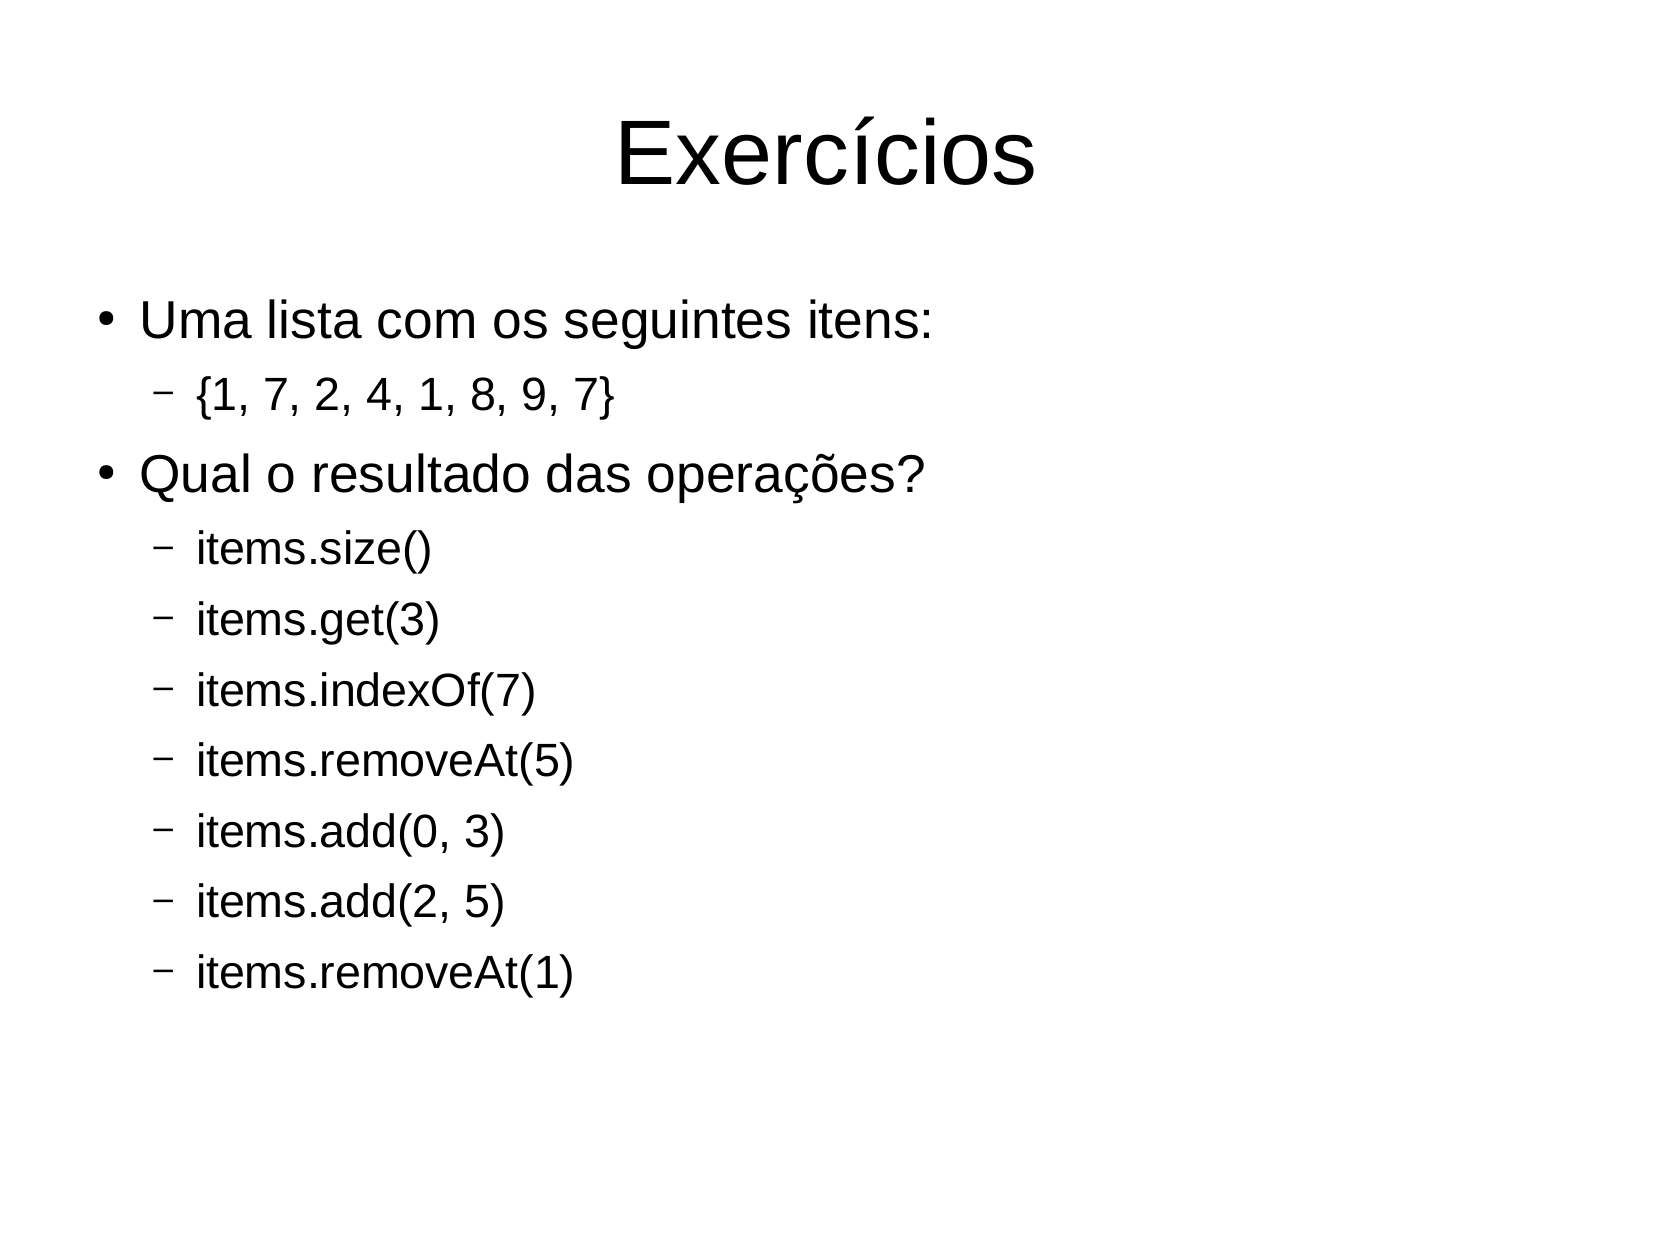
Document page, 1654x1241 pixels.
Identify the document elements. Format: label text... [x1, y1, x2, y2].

title Exercícios [82, 49, 1571, 257]
list Uma lista com os seguintes itens: {1, 7, 2, 4, 1, 8, 9, 7} Qual o resultado das operações? items.size() items.get(3) items.indexOf(7) items.removeAt(5) items.add(0, 3) items.add(2, 5) items.removeAt(1) [82, 290, 1571, 1010]
